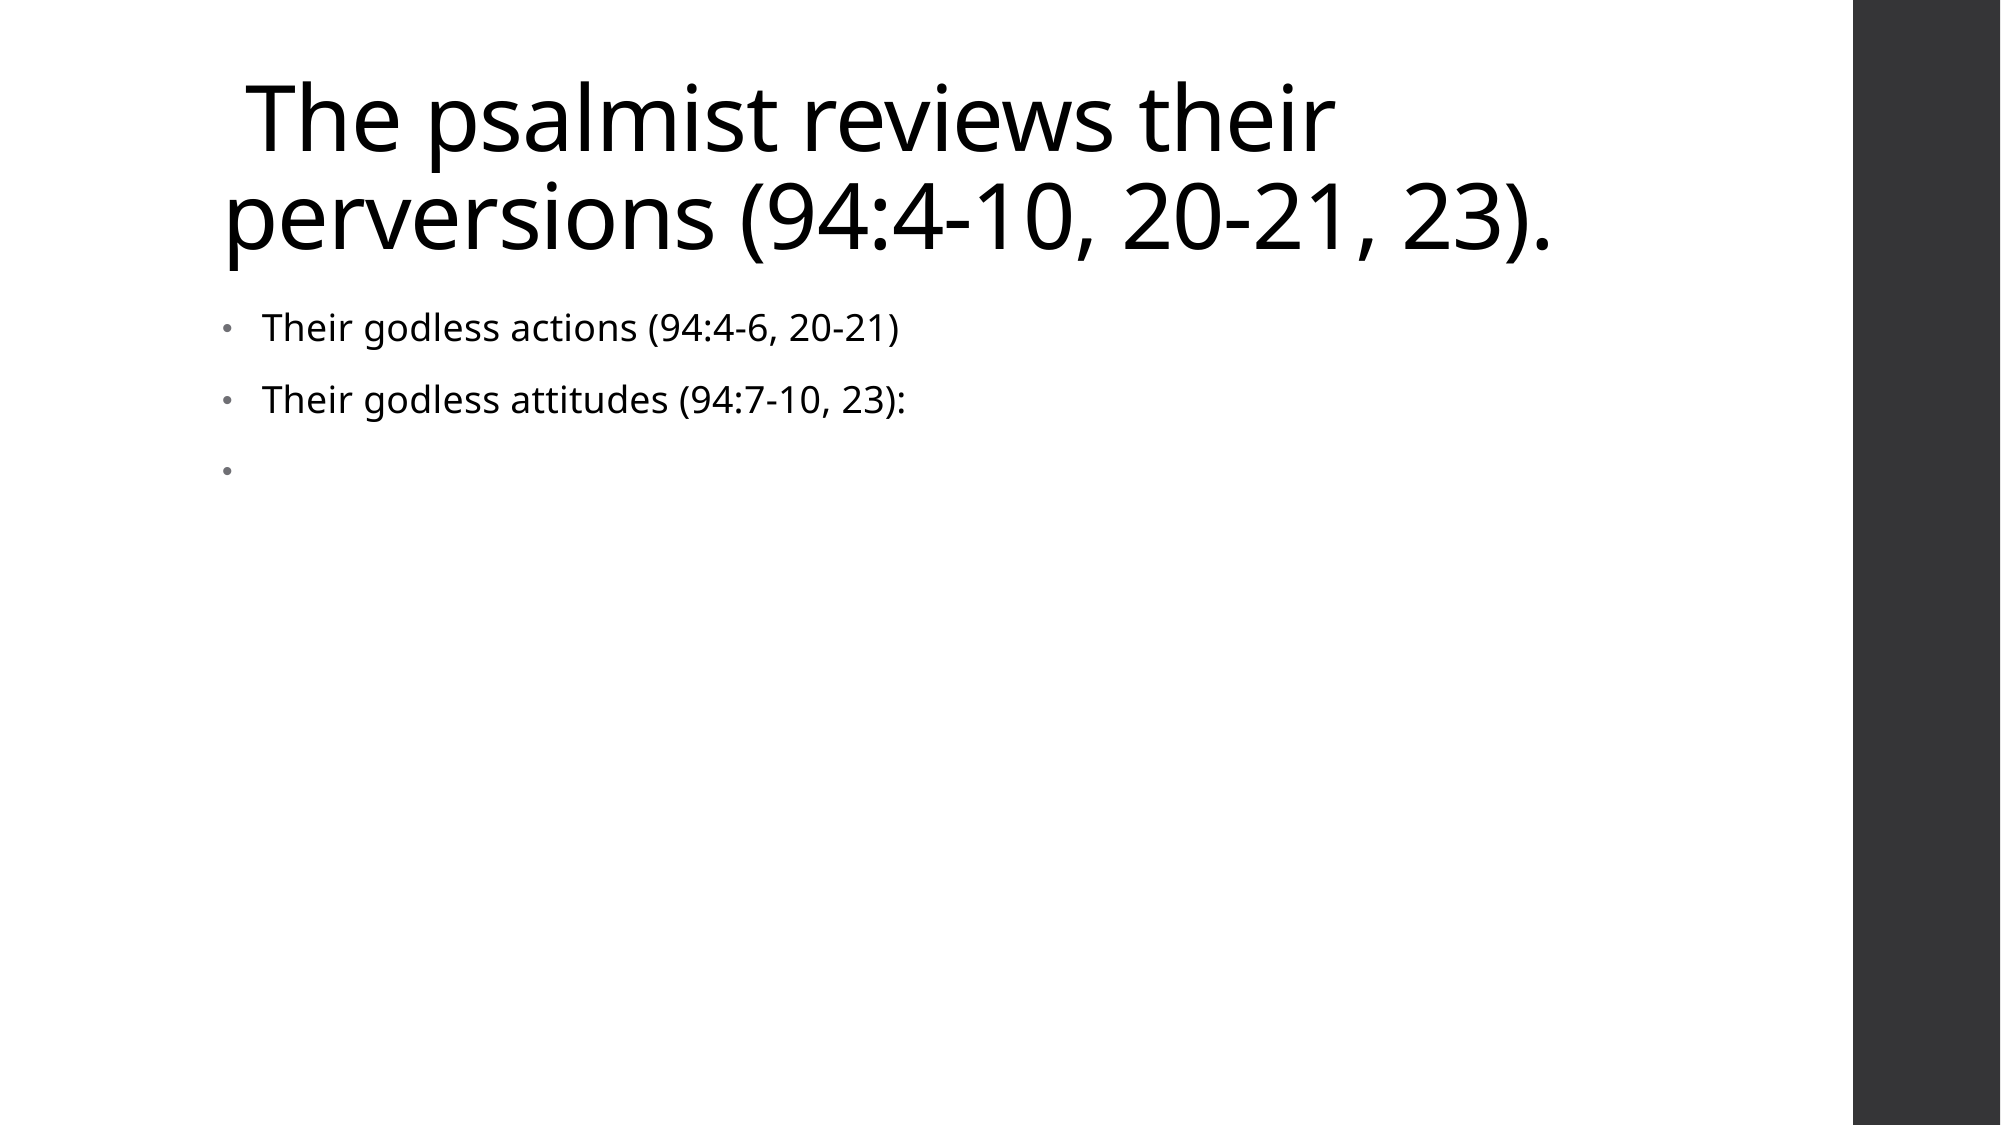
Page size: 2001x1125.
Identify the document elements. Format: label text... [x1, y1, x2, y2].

list Their godless actions (94:4-6, 20-21) Their godless attitudes (94:7-10, 23): [206, 299, 1617, 1014]
title The psalmist reviews their perversions (94:4-10, 20-21, 23). [206, 60, 1797, 278]
